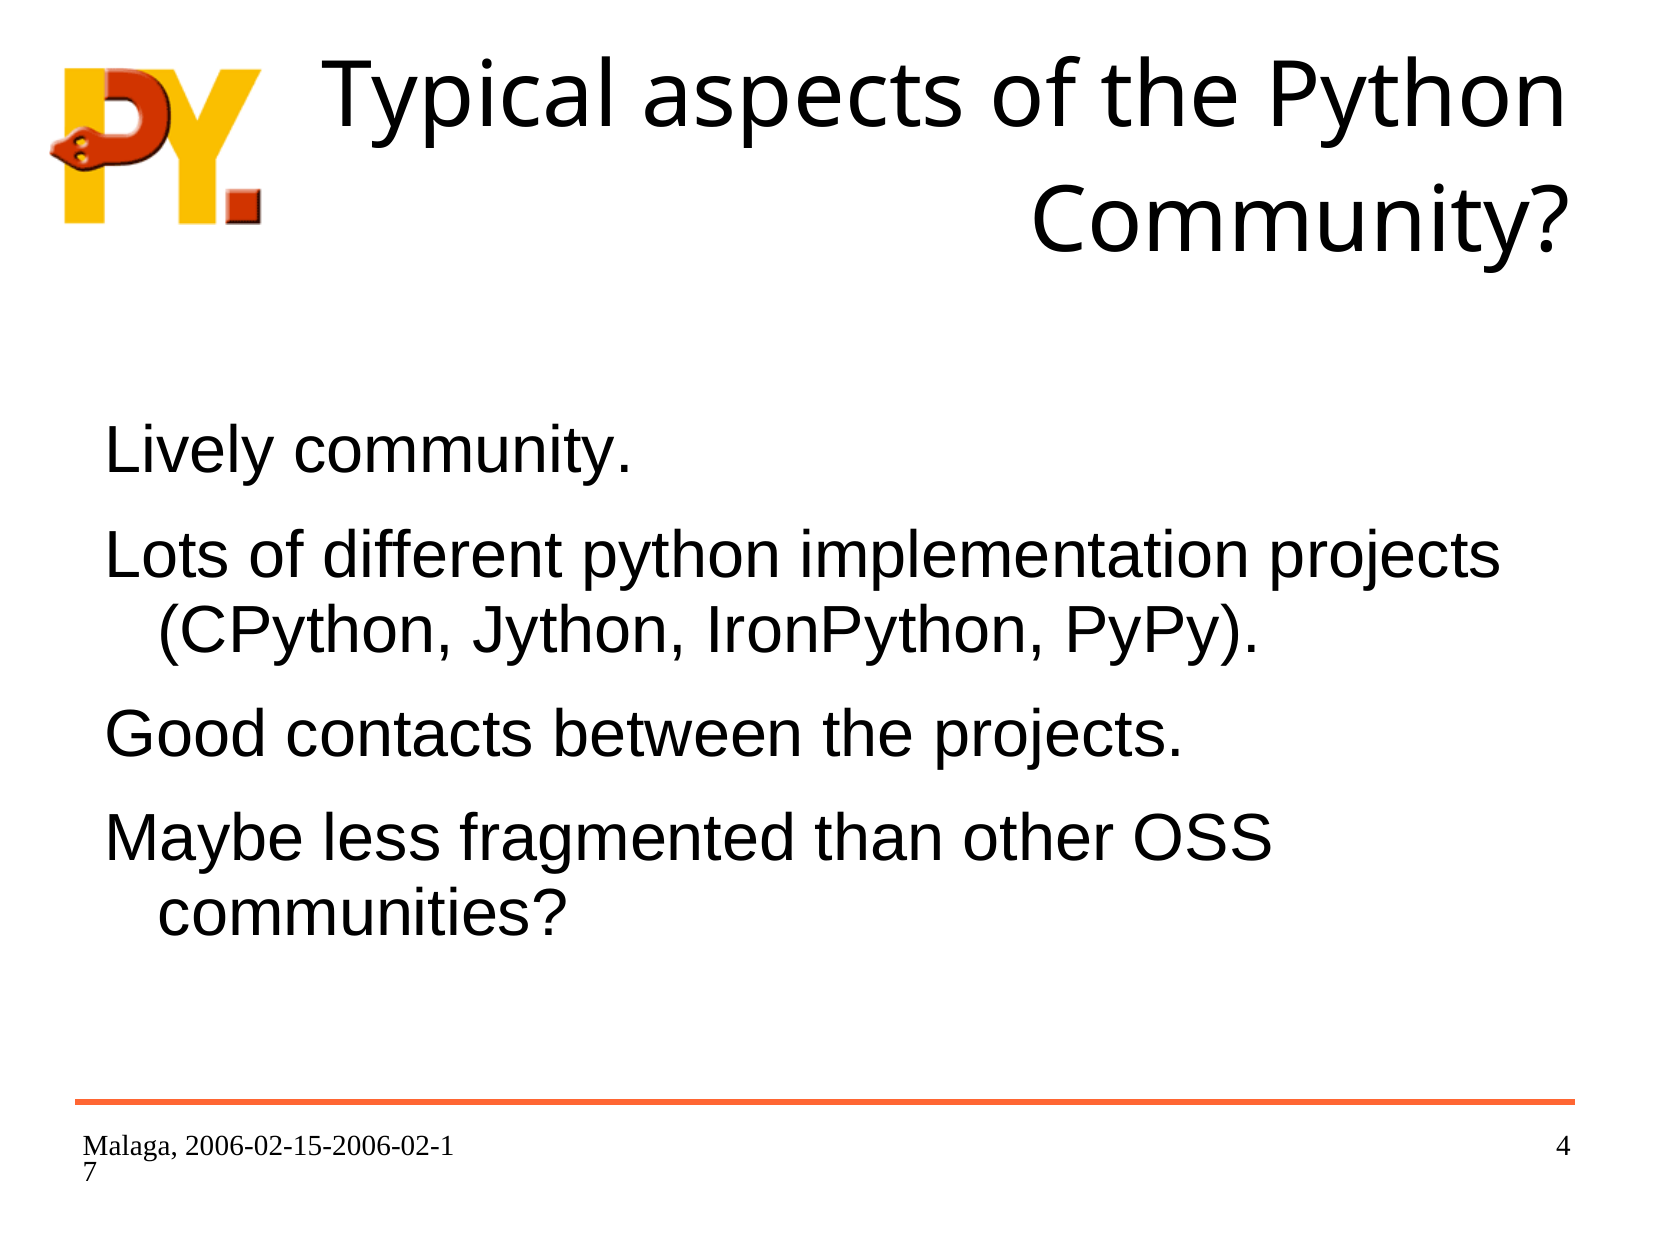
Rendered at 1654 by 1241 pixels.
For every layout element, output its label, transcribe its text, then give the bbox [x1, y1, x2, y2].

list Lively community. Lots of different python implementation projects (CPython, Jython, IronPython, PyPy). Good contacts between the projects. Maybe less fragmented than other OSS communities? [86, 412, 1576, 1023]
title Typical aspects of the Python Community? [300, 41, 1571, 265]
picture [49, 67, 263, 225]
